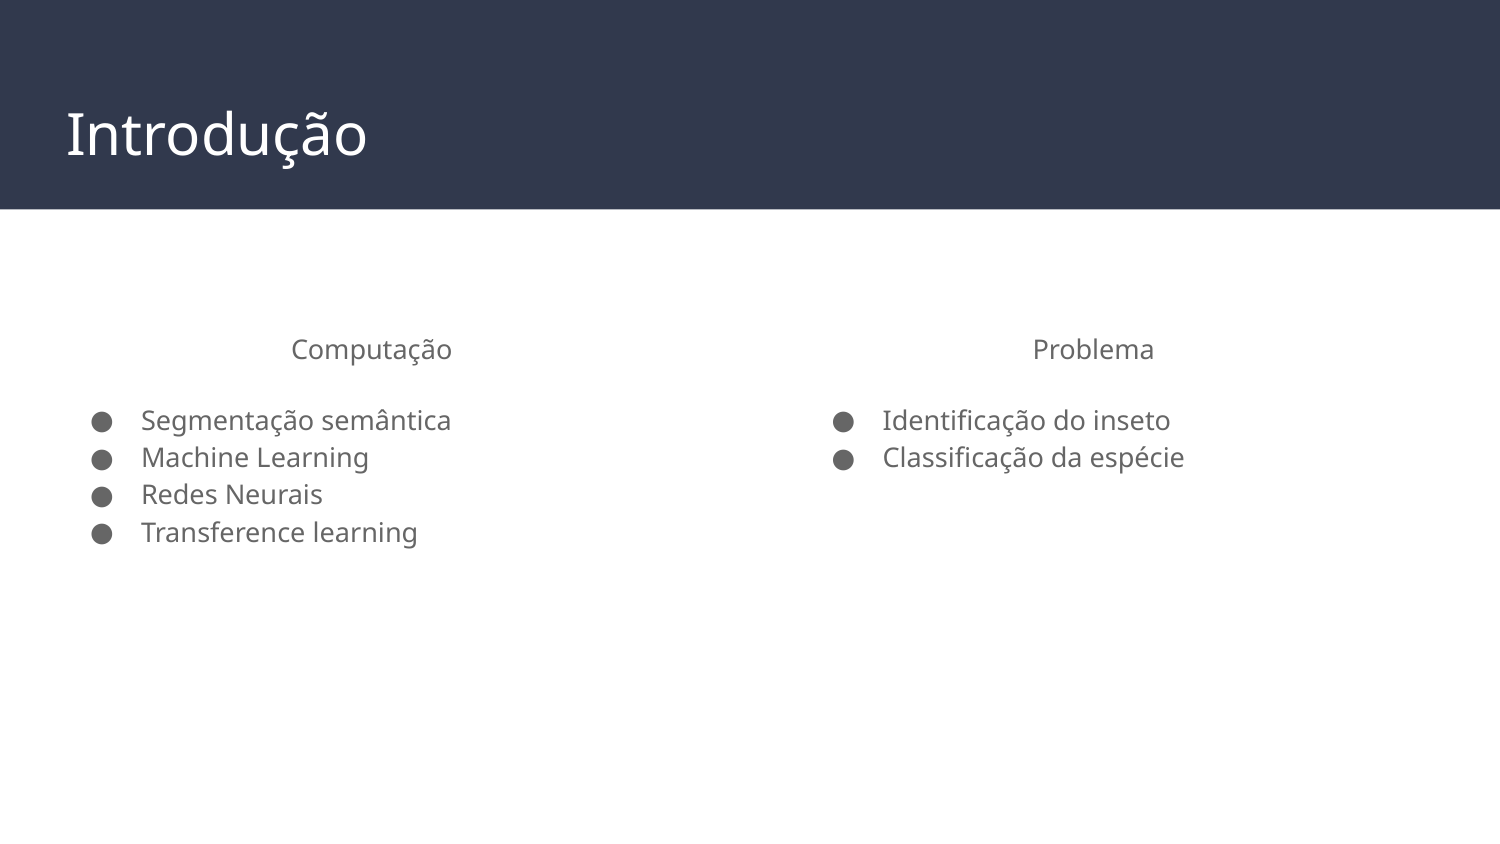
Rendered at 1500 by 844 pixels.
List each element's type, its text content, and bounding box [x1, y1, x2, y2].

list Computação Segmentação semântica Machine Learning Redes Neurais Transference learning [51, 247, 708, 752]
title Introdução [51, 82, 1449, 185]
list Problema Identificação do inseto Classificação da espécie [792, 247, 1449, 752]
